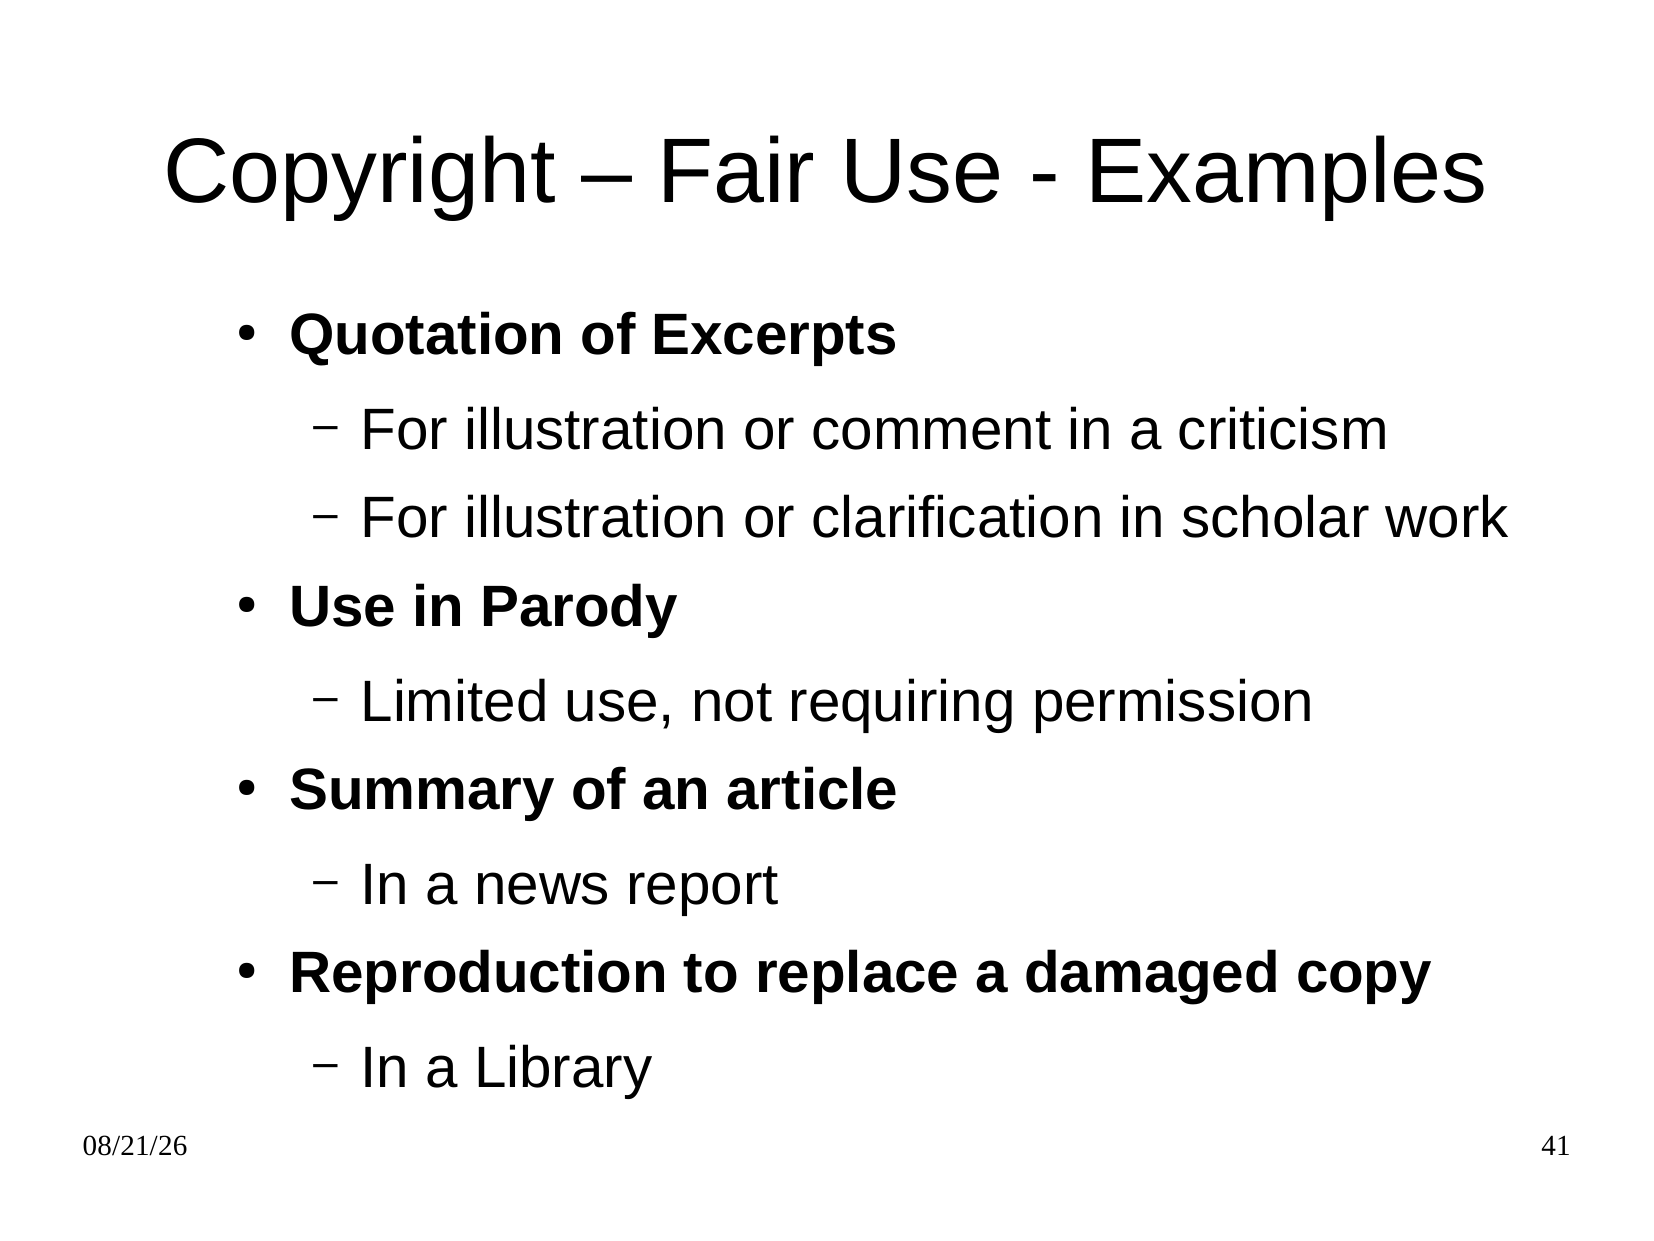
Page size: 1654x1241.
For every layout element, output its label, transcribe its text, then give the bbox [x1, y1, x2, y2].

list Quotation of Excerpts For illustration or comment in a criticism For illustration or clarification in scholar work Use in Parody Limited use, not requiring permission Summary of an article In a news report Reproduction to replace a damaged copy In a Library [218, 302, 1569, 1100]
title Copyright – Fair Use - Examples [82, 67, 1571, 275]
